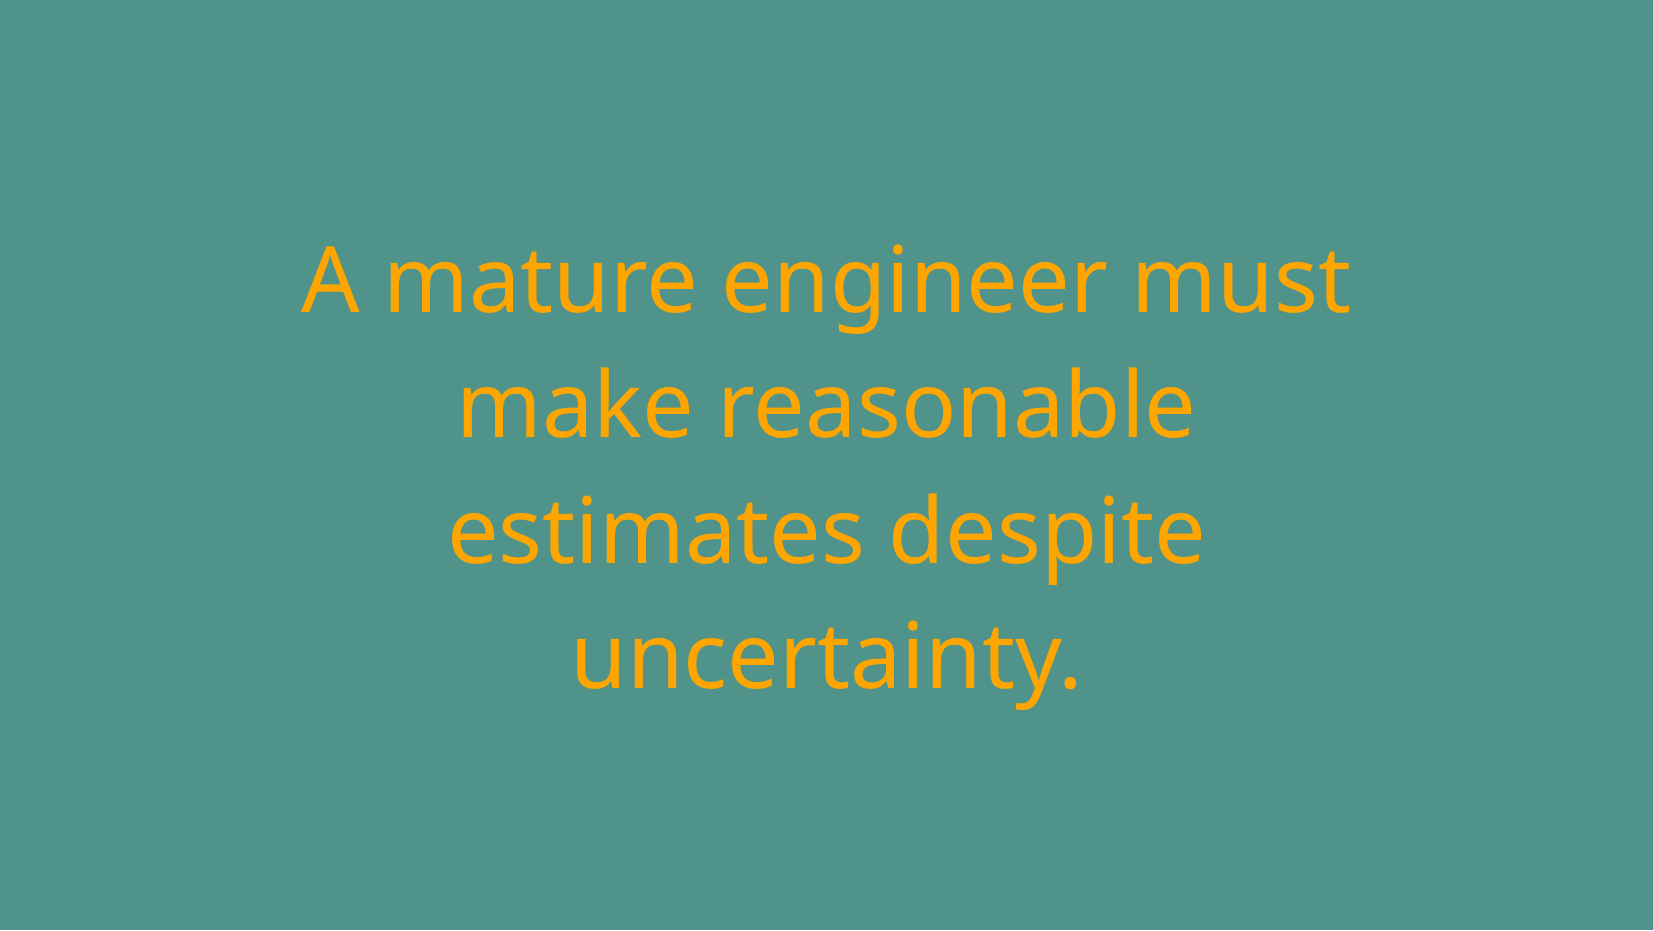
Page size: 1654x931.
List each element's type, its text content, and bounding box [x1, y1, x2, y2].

text_box A mature engineer must make reasonable estimates despite uncertainty. [236, 0, 1418, 931]
